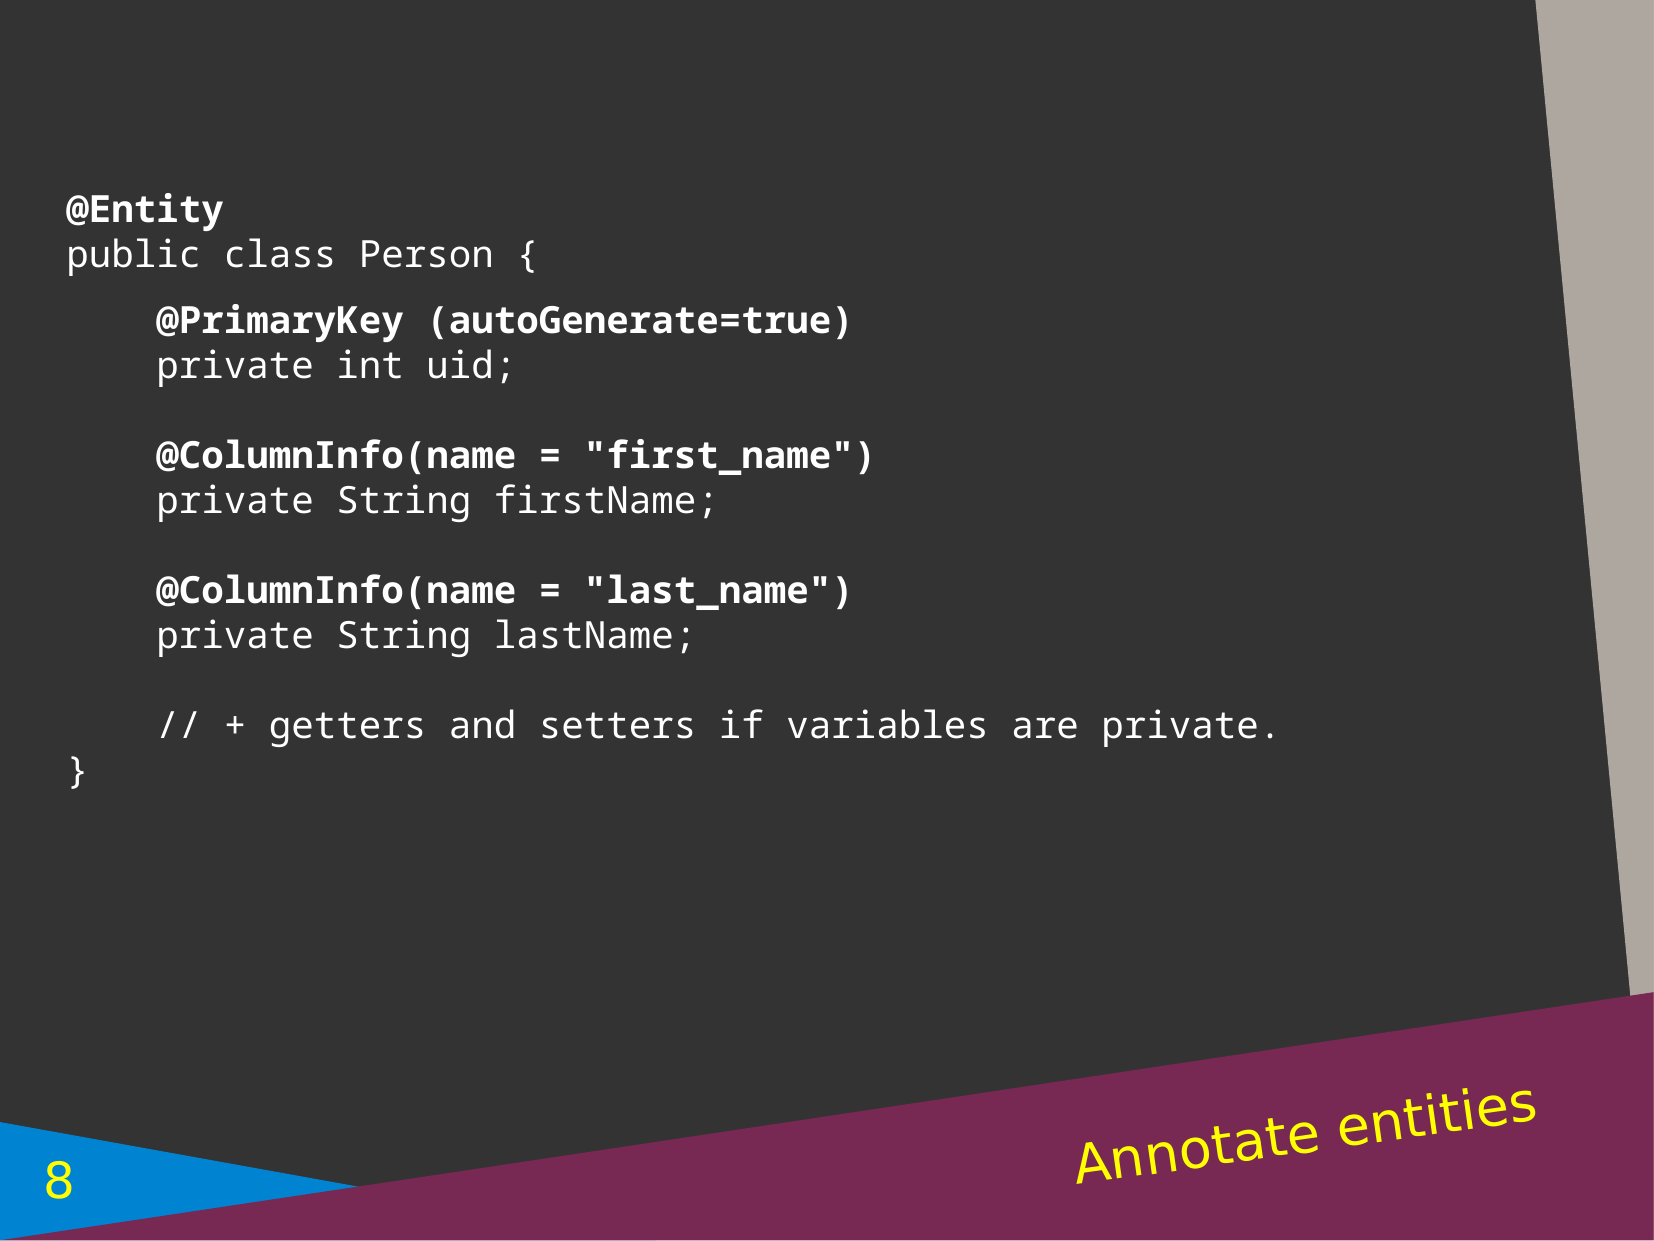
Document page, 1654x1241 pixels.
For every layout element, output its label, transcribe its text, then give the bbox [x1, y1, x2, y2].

title Annotate entities [956, 995, 1654, 1241]
list @Entity public class Person { @PrimaryKey (autoGenerate=true) private int uid; @ColumnInfo(name = "first_name") private String firstName; @ColumnInfo(name = "last_name") private String lastName; // + getters and setters if variables are private. } [51, 170, 1449, 754]
